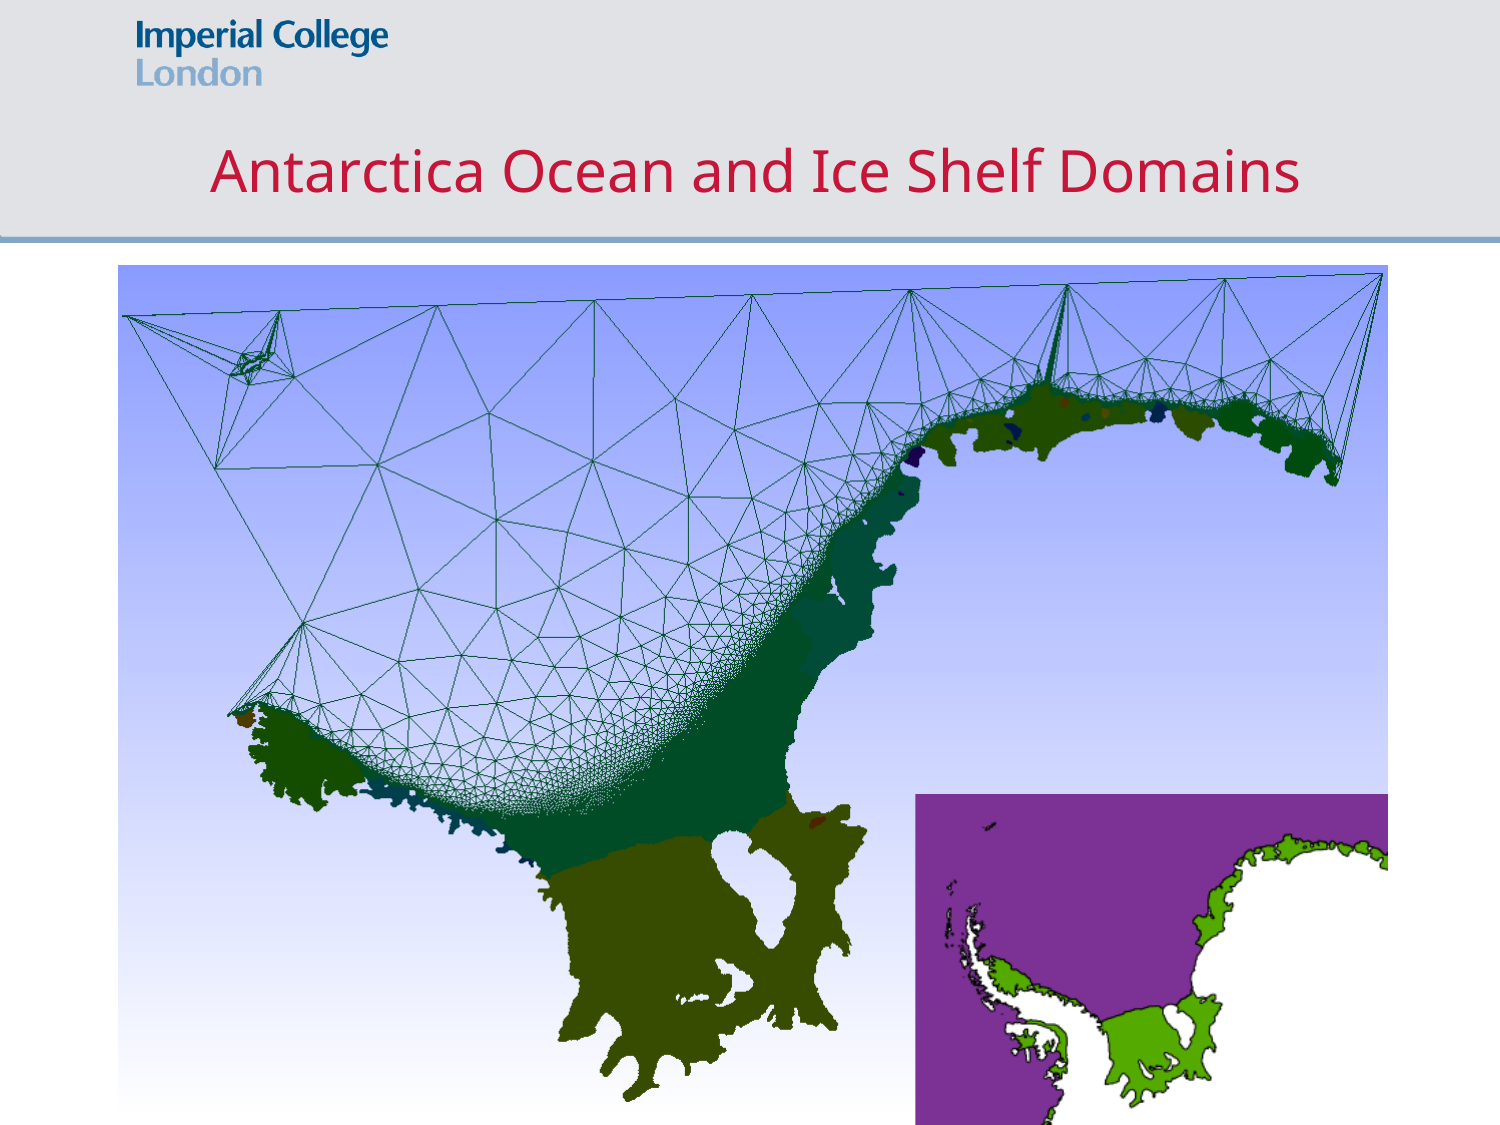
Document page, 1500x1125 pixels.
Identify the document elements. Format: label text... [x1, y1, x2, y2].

picture [0, 0, 1500, 243]
title Antarctica Ocean and Ice Shelf Domains [137, 114, 1375, 205]
picture [118, 265, 1388, 1125]
